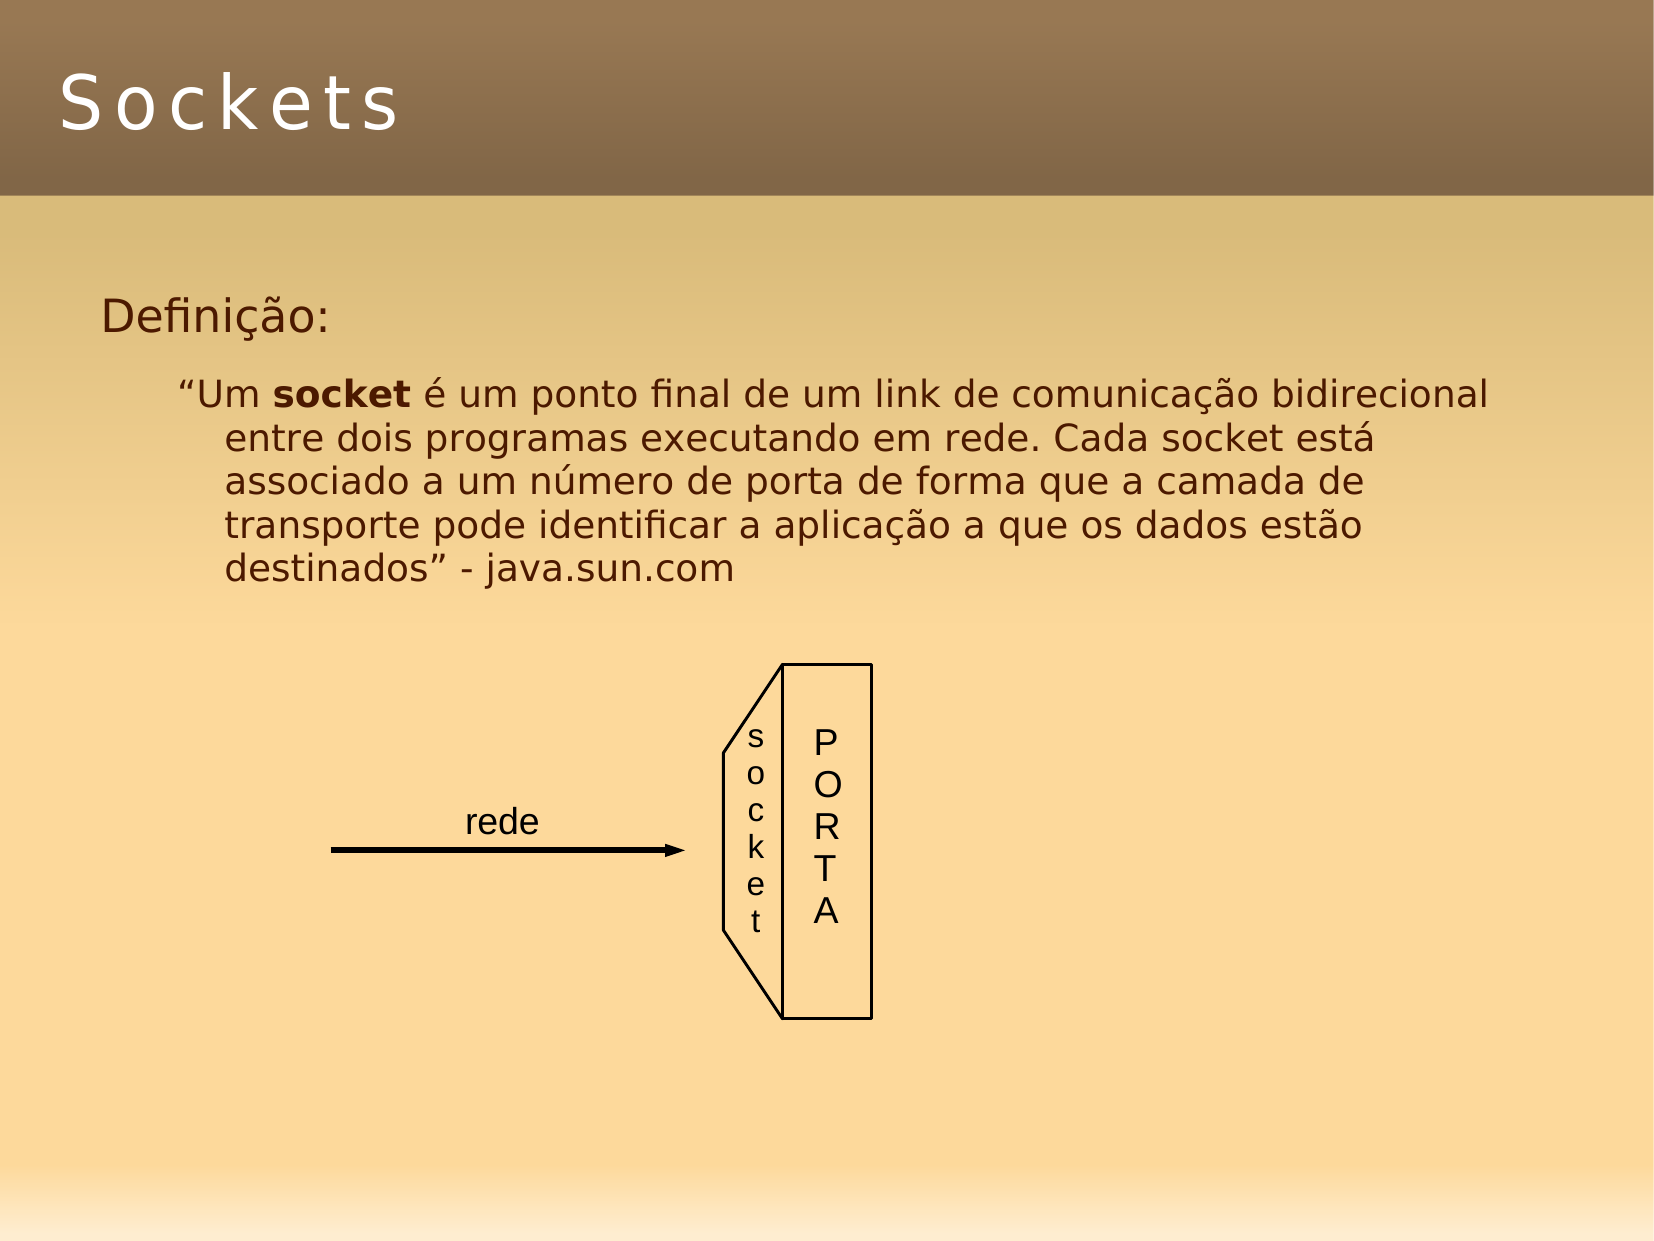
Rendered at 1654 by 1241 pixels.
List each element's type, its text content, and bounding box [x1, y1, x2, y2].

text_box socket [726, 708, 786, 975]
title Sockets [59, 36, 1595, 171]
picture [0, 0, 1654, 1241]
text_box P O R T A [797, 712, 857, 963]
text_box rede [448, 792, 567, 857]
list Definição: “Um socket é um ponto final de um link de comunicação bidirecional entre dois programas executando em rede. Cada socket está associado a um número de porta de forma que a camada de transporte pode identificar a aplicação a que os dados estão destinados” - java.sun.com [82, 290, 1571, 562]
